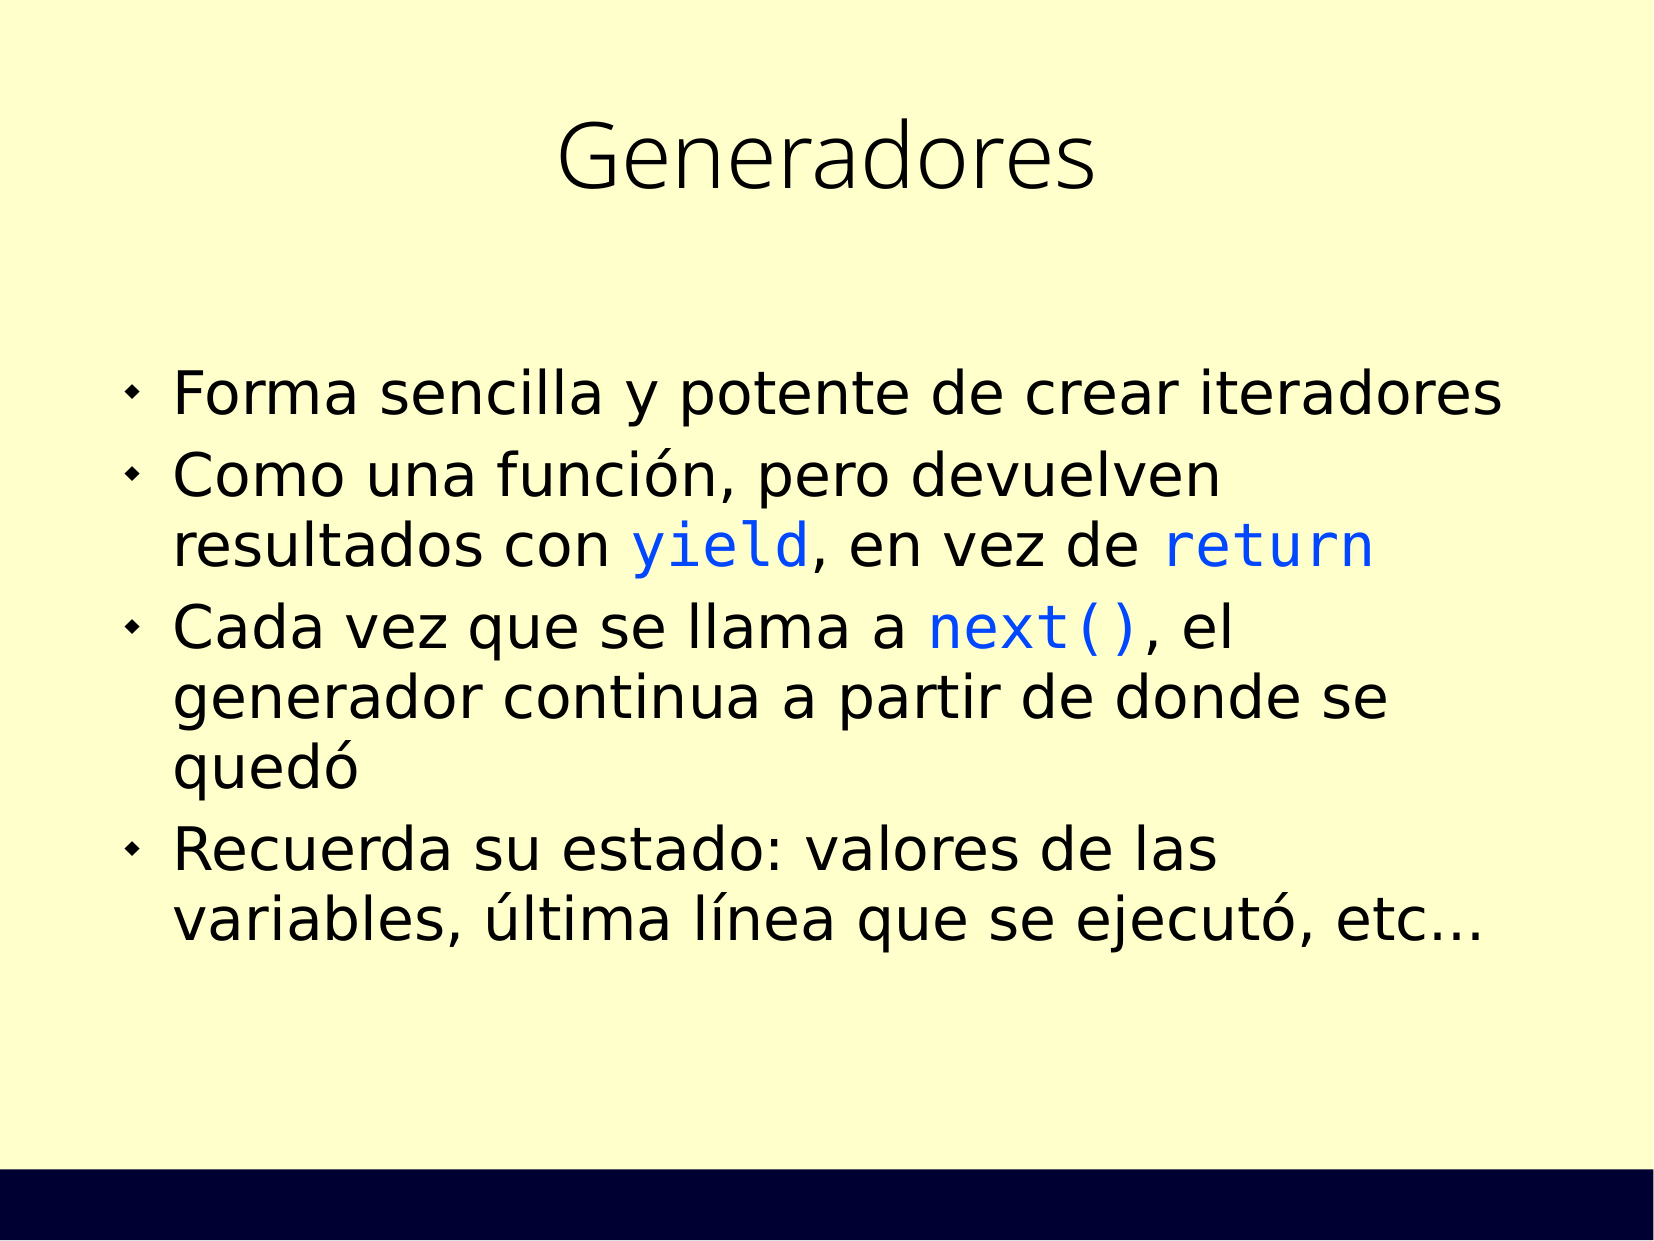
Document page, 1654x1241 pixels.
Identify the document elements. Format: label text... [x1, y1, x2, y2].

title Generadores [82, 49, 1571, 257]
list Forma sencilla y potente de crear iteradores Como una función, pero devuelven resultados con yield, en vez de return Cada vez que se llama a next(), el generador continua a partir de donde se quedó Recuerda su estado: valores de las variables, última línea que se ejecutó, etc... [108, 296, 1509, 1017]
